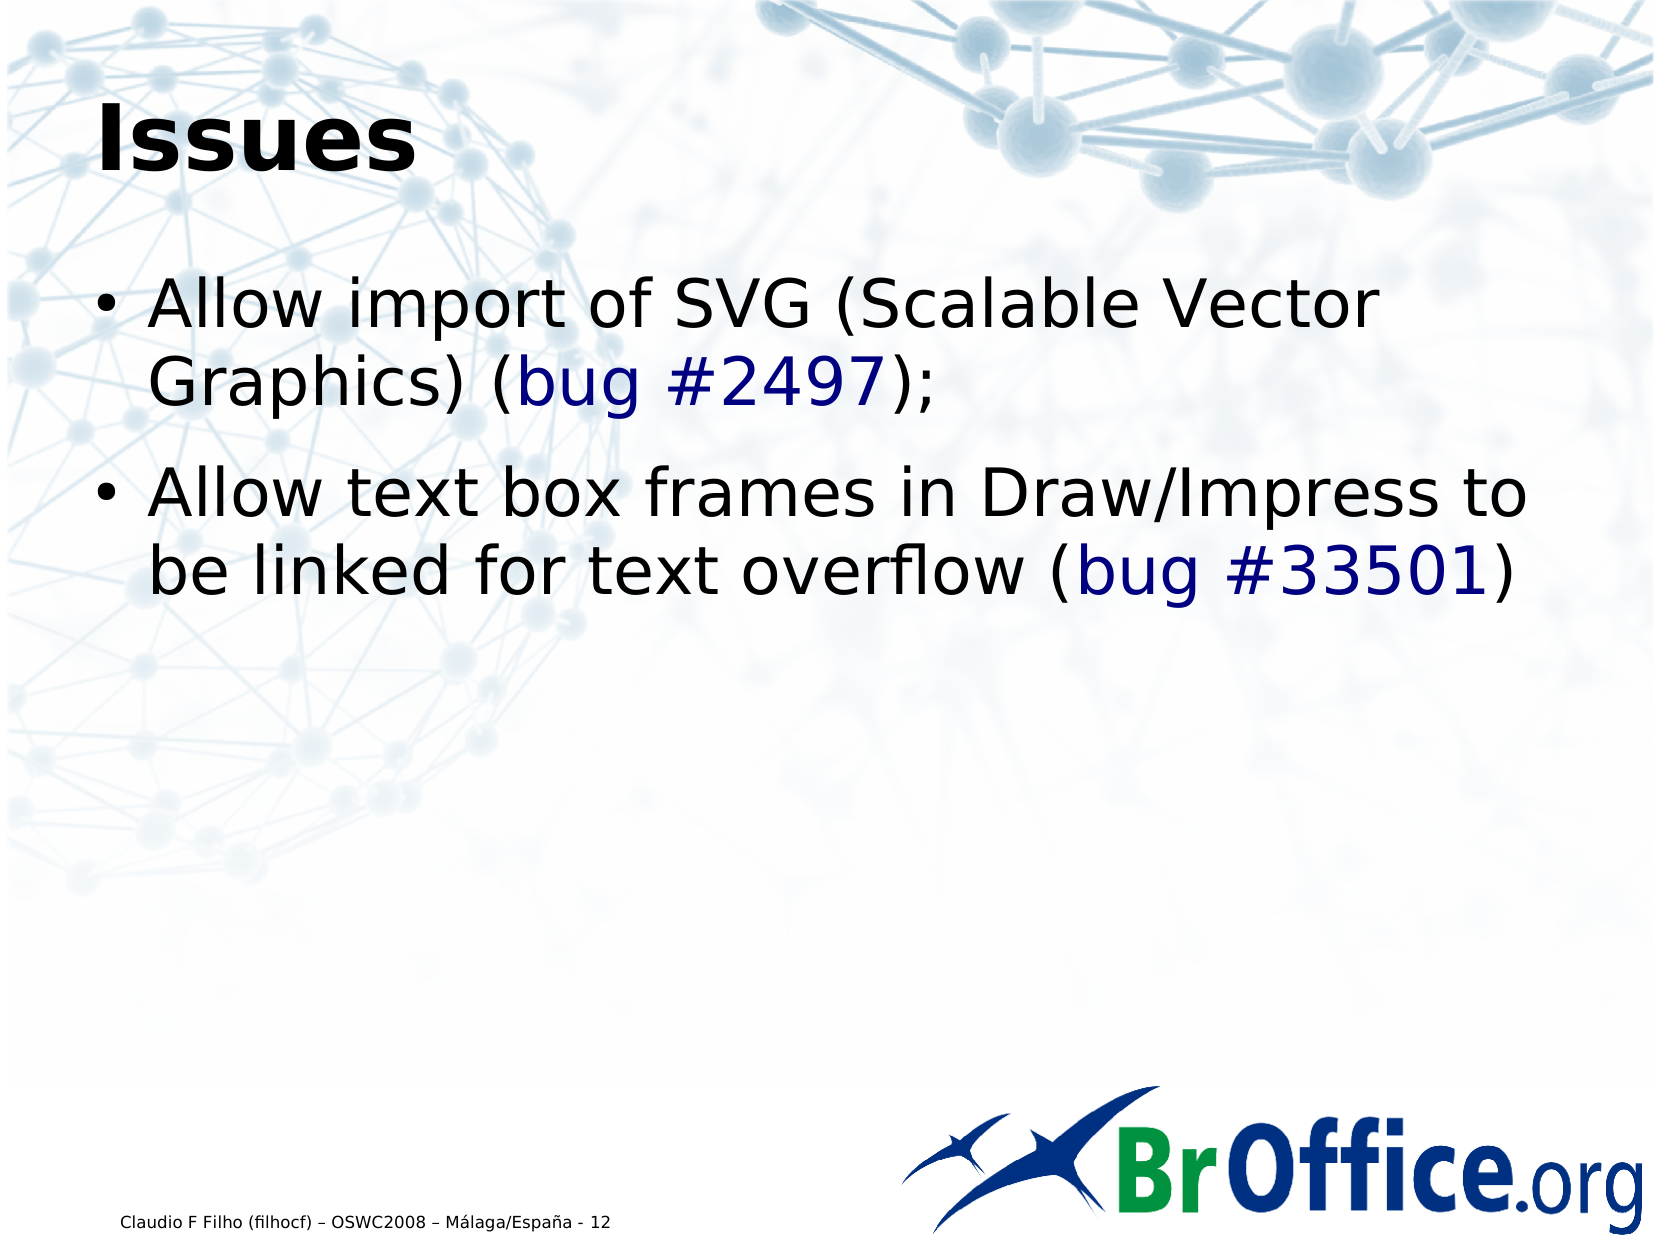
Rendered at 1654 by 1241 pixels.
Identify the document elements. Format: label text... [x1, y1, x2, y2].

picture [7, 0, 1654, 1241]
title Issues [94, 35, 1595, 243]
list Allow import of SVG (Scalable Vector Graphics) (bug #2497); Allow text box frames in Draw/Impress to be linked for text overflow (bug #33501) [76, 265, 1625, 1143]
